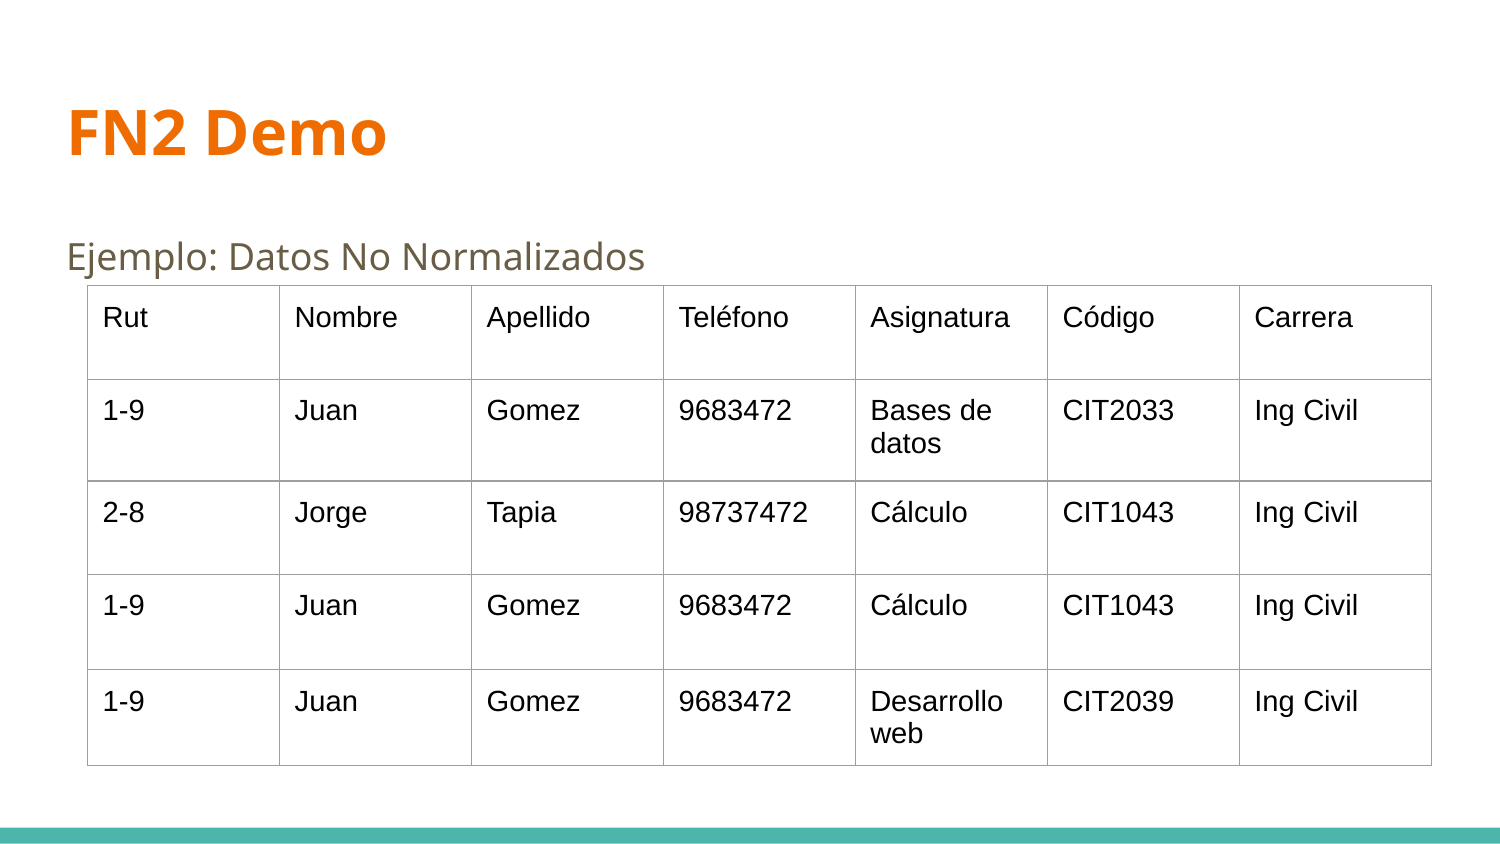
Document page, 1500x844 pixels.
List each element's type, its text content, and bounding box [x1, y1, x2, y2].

table_cell CIT1043 [1048, 575, 1239, 669]
table_cell Desarrollo web [856, 670, 1047, 765]
table_cell Juan [280, 670, 471, 765]
table_cell Juan [280, 575, 471, 669]
table_cell 98737472 [664, 482, 855, 574]
table_header Código [1048, 286, 1239, 379]
table_cell 9683472 [664, 670, 855, 765]
table_header Carrera [1240, 286, 1431, 379]
table_cell 1-9 [88, 380, 279, 480]
table_cell 1-9 [88, 575, 279, 669]
table_cell Gomez [472, 575, 663, 669]
table_cell Ing Civil [1240, 482, 1431, 574]
table_cell Jorge [280, 482, 471, 574]
table_cell Ing Civil [1240, 575, 1431, 669]
table_cell 1-9 [88, 670, 279, 765]
table_cell 9683472 [664, 575, 855, 669]
title FN2 Demo [51, 72, 1449, 189]
table_cell Ing Civil [1240, 670, 1431, 765]
table_cell Gomez [472, 380, 663, 480]
table_cell Cálculo [856, 575, 1047, 669]
table_cell CIT2039 [1048, 670, 1239, 765]
table_cell Juan [280, 380, 471, 480]
table_cell Tapia [472, 482, 663, 574]
table_cell Ing Civil [1240, 380, 1431, 480]
table_header Rut [88, 286, 279, 379]
table_header Nombre [280, 286, 471, 379]
table_cell 2-8 [88, 482, 279, 574]
table_cell Bases de datos [856, 380, 1047, 480]
table_cell Gomez [472, 670, 663, 765]
table_cell CIT1043 [1048, 482, 1239, 574]
table_cell Cálculo [856, 482, 1047, 574]
table_header Asignatura [856, 286, 1047, 379]
table_cell 9683472 [664, 380, 855, 480]
table_header Apellido [472, 286, 663, 379]
table_cell CIT2033 [1048, 380, 1239, 480]
table_header Teléfono [664, 286, 855, 379]
list Ejemplo: Datos No Normalizados [51, 207, 1449, 750]
